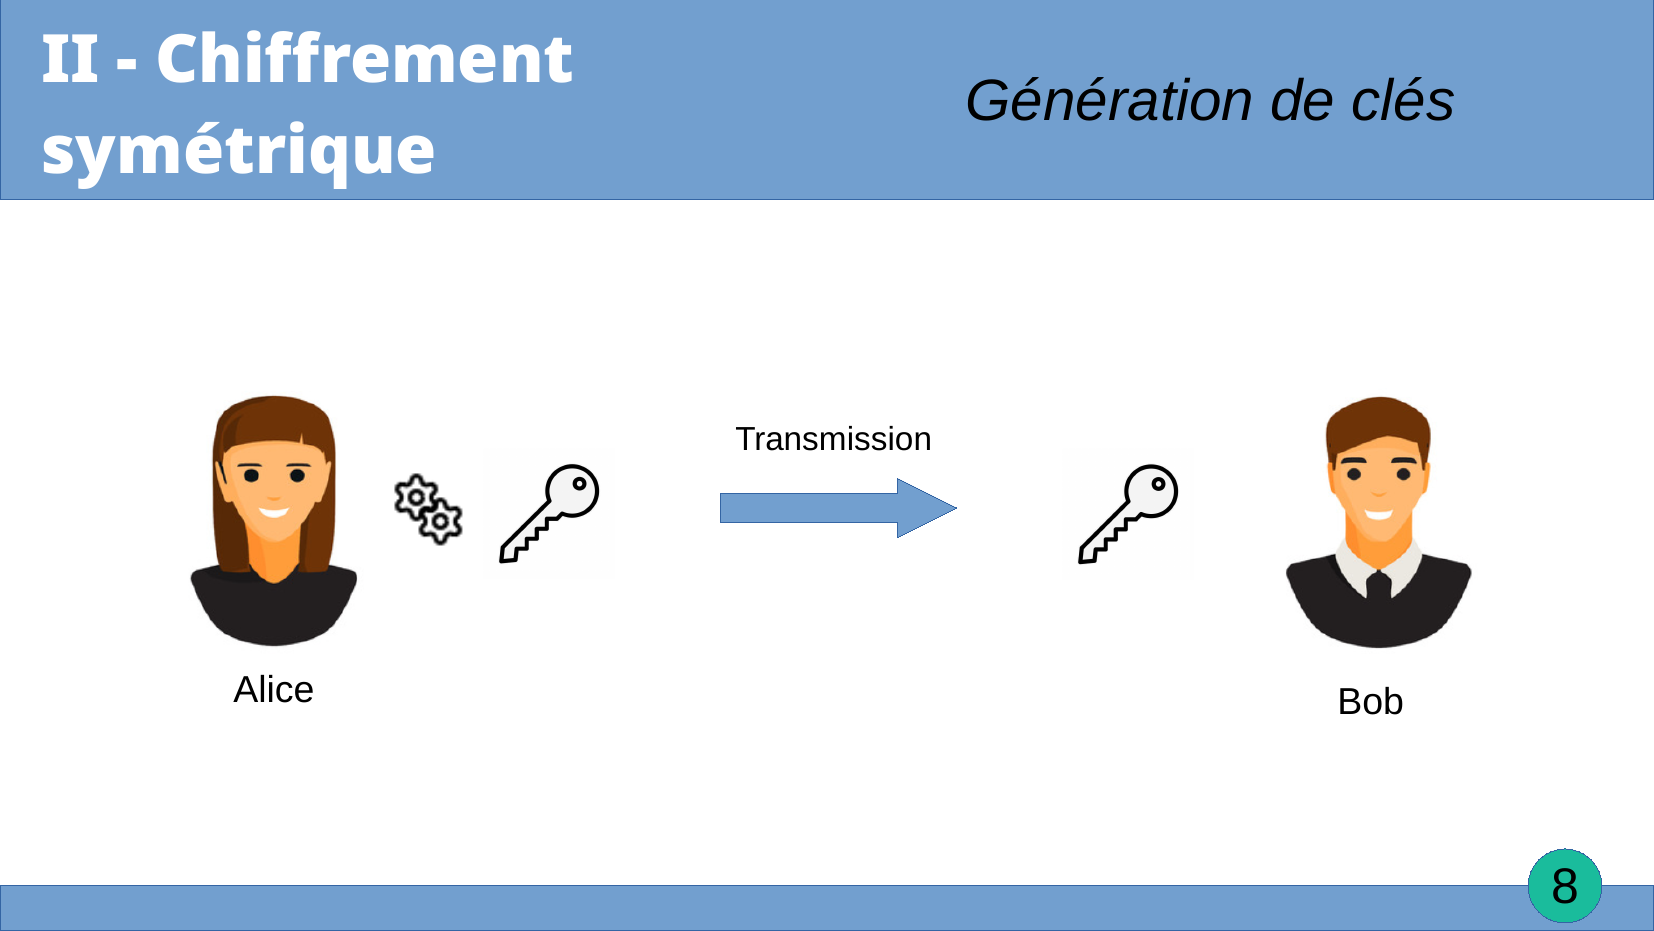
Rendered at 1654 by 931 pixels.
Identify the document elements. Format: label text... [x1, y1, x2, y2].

picture [1062, 448, 1194, 580]
text_box [720, 501, 957, 538]
picture [483, 448, 615, 579]
text_box Alice [218, 661, 349, 719]
picture [1275, 377, 1483, 654]
text_box Bob [1322, 673, 1453, 731]
picture [175, 389, 378, 656]
text_box Transmission [620, 413, 1058, 501]
picture [391, 472, 467, 548]
text_box Génération de clés [950, 60, 1654, 160]
title II - Chiffrement symétrique [41, 50, 709, 154]
